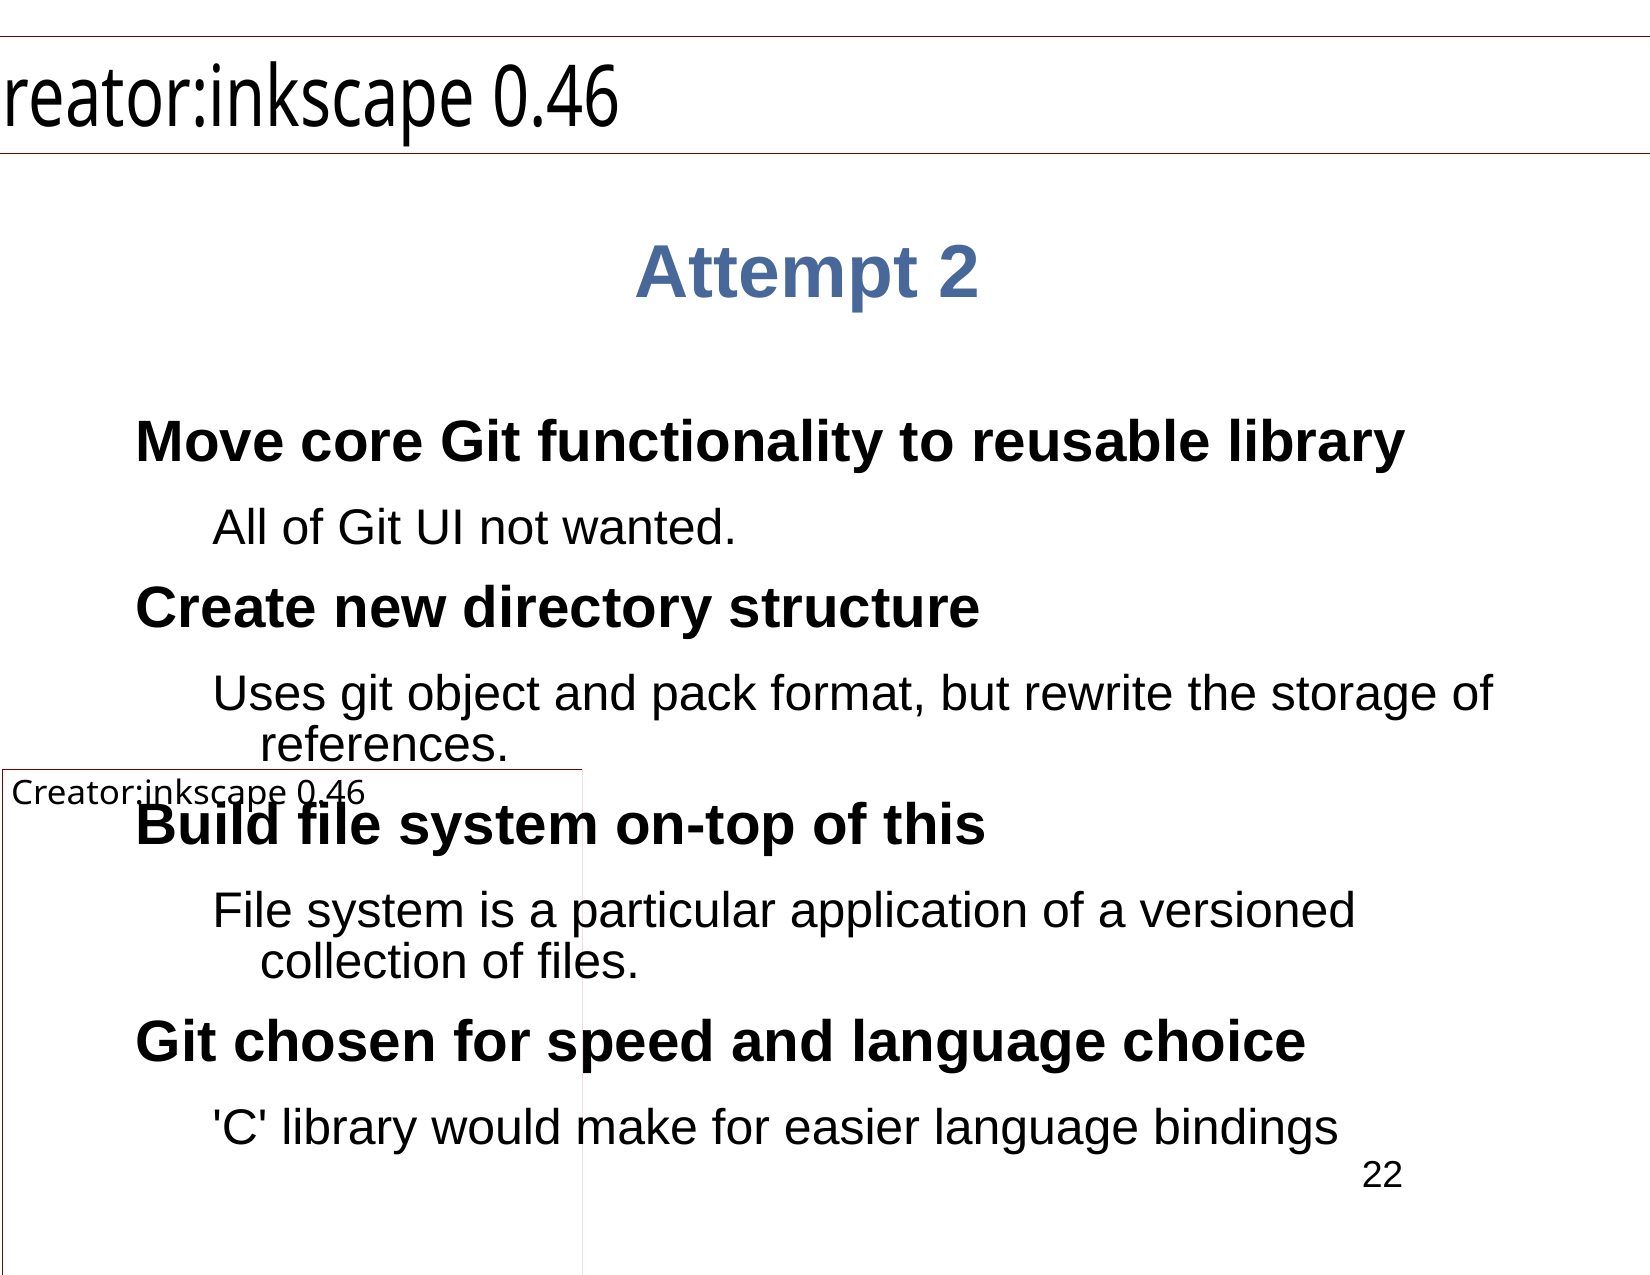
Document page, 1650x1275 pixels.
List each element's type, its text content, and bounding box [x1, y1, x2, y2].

title Attempt 2 [118, 177, 1498, 371]
list Move core Git functionality to reusable library All of Git UI not wanted. Create new directory structure Uses git object and pack format, but rewrite the storage of references. Build file system on-top of this File system is a particular application of a versioned collection of files. Git chosen for speed and language choice 'C' library would make for easier language bindings [118, 413, 1498, 1160]
